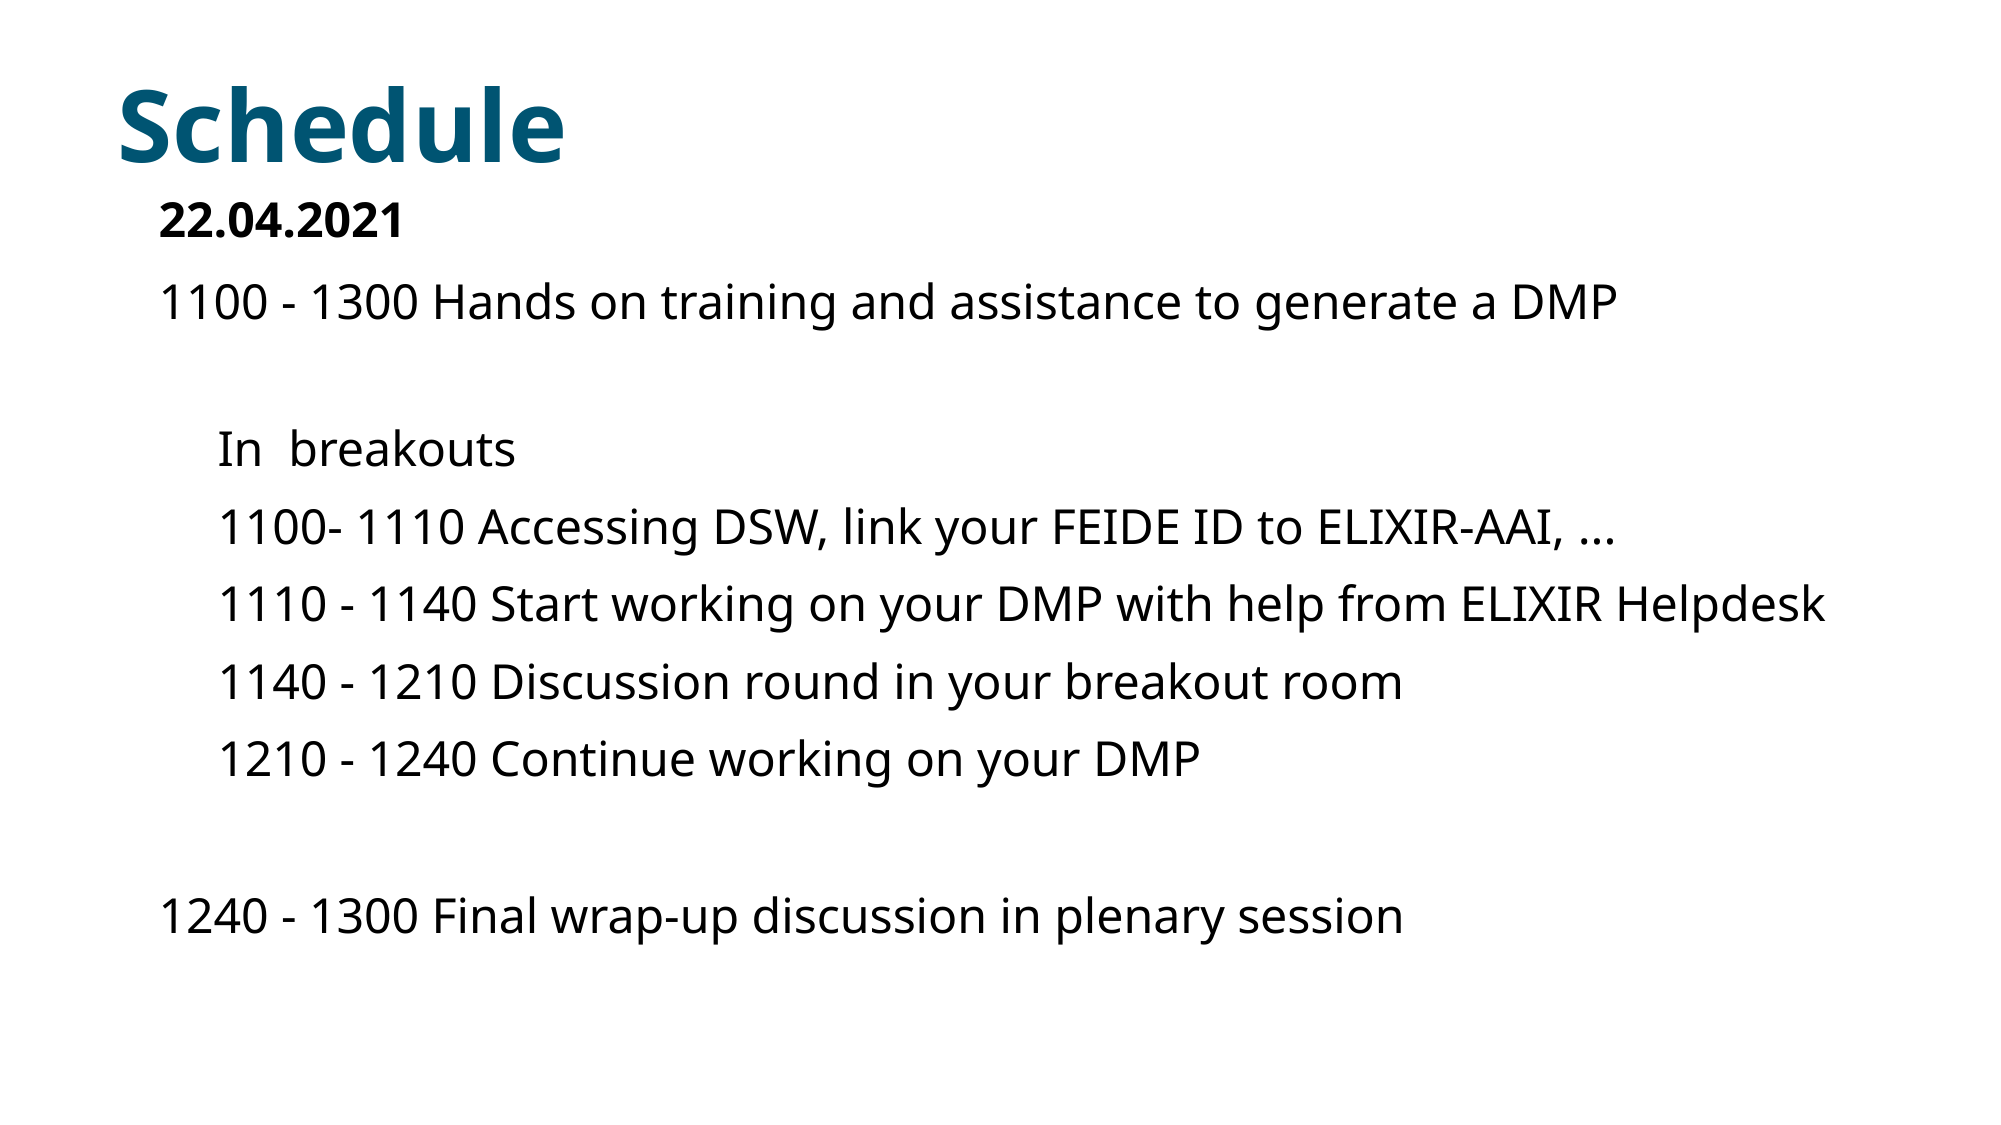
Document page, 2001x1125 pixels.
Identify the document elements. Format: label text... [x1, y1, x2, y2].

list 22.04.2021 1100 - 1300 Hands on training and assistance to generate a DMP In breakouts 1100- 1110 Accessing DSW, link your FEIDE ID to ELIXIR-AAI, ... 1110 - 1140 Start working on your DMP with help from ELIXIR Helpdesk 1140 - 1210 Discussion round in your breakout room 1210 - 1240 Continue working on your DMP 1240 - 1300 Final wrap-up discussion in plenary session [99, 188, 1900, 1040]
title Schedule [117, 62, 1902, 170]
